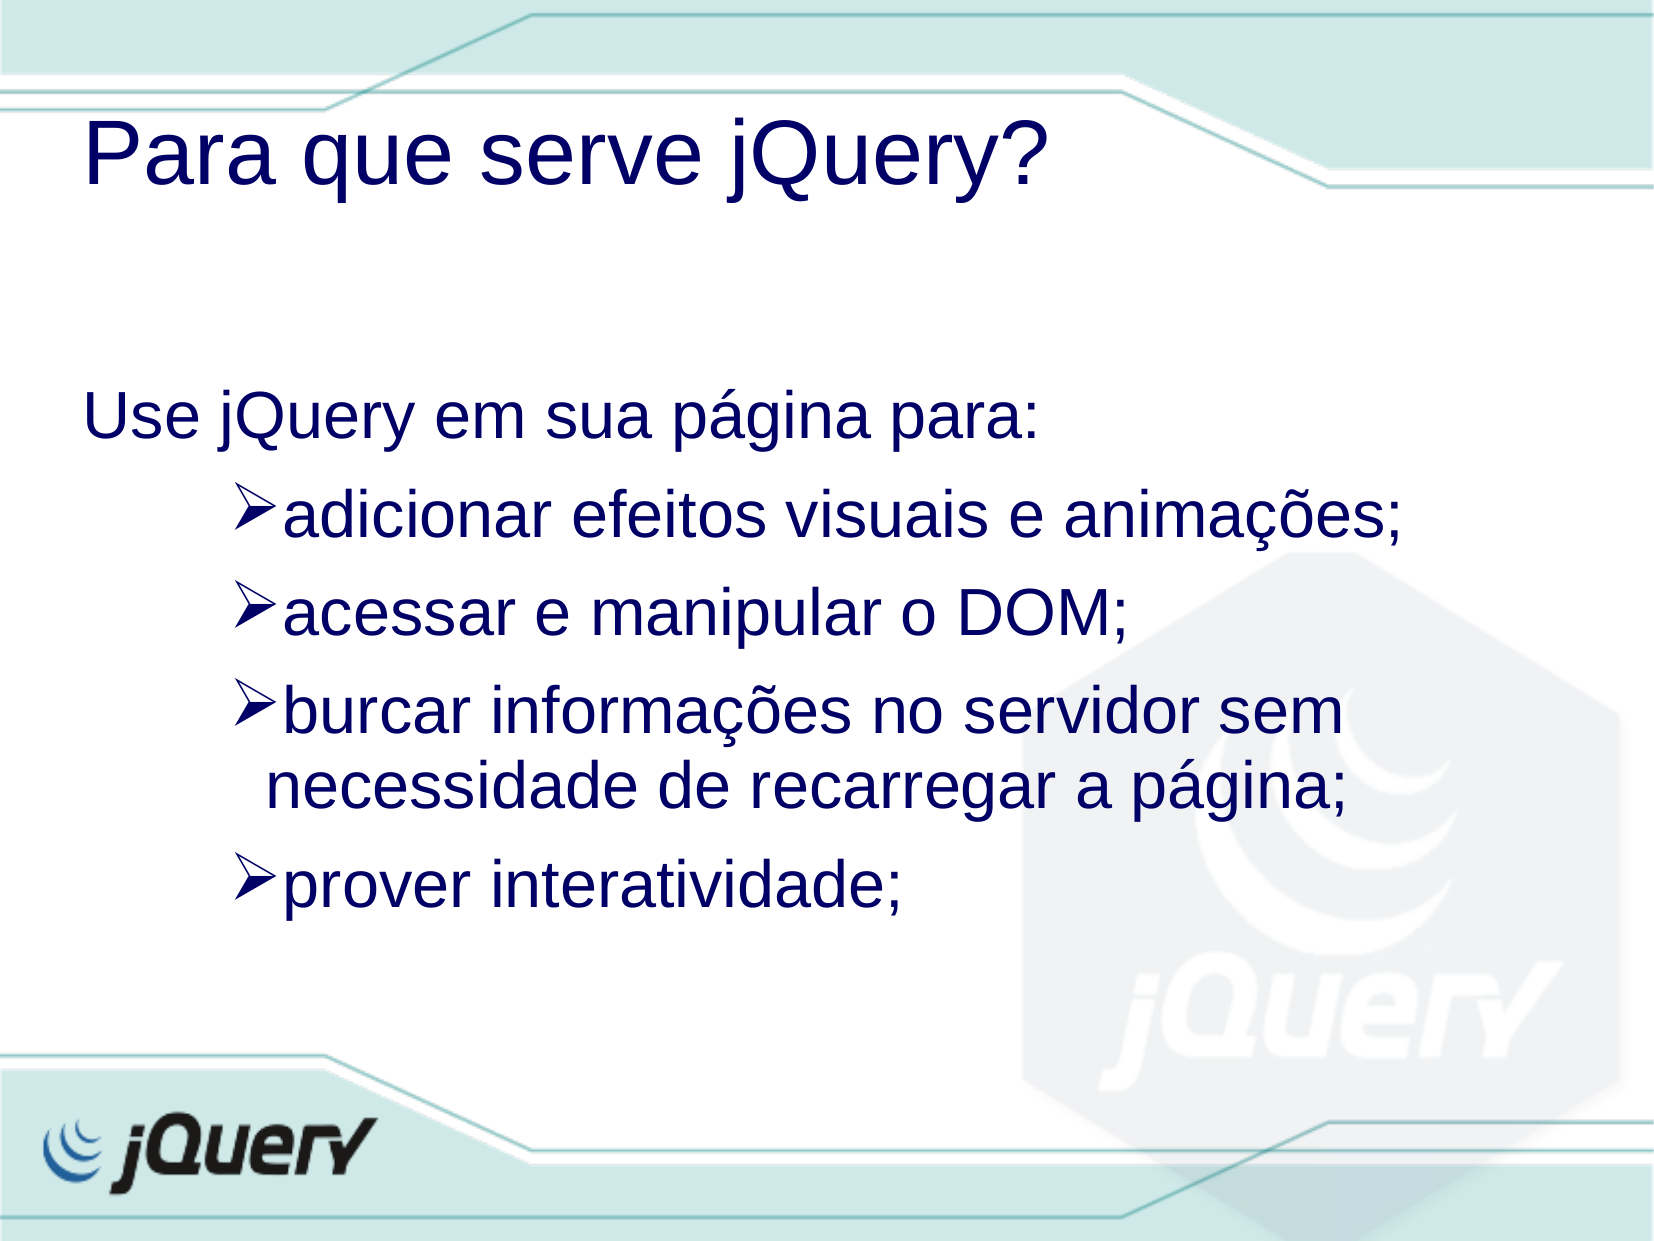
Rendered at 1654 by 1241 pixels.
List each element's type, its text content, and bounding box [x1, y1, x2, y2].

title Para que serve jQuery? [82, 49, 1571, 257]
subtitle Use jQuery em sua página para: adicionar efeitos visuais e animações; acessar e manipular o DOM; burcar informações no servidor sem necessidade de recarregar a página; prover interatividade; [82, 290, 1571, 1010]
picture [0, 0, 1654, 1241]
